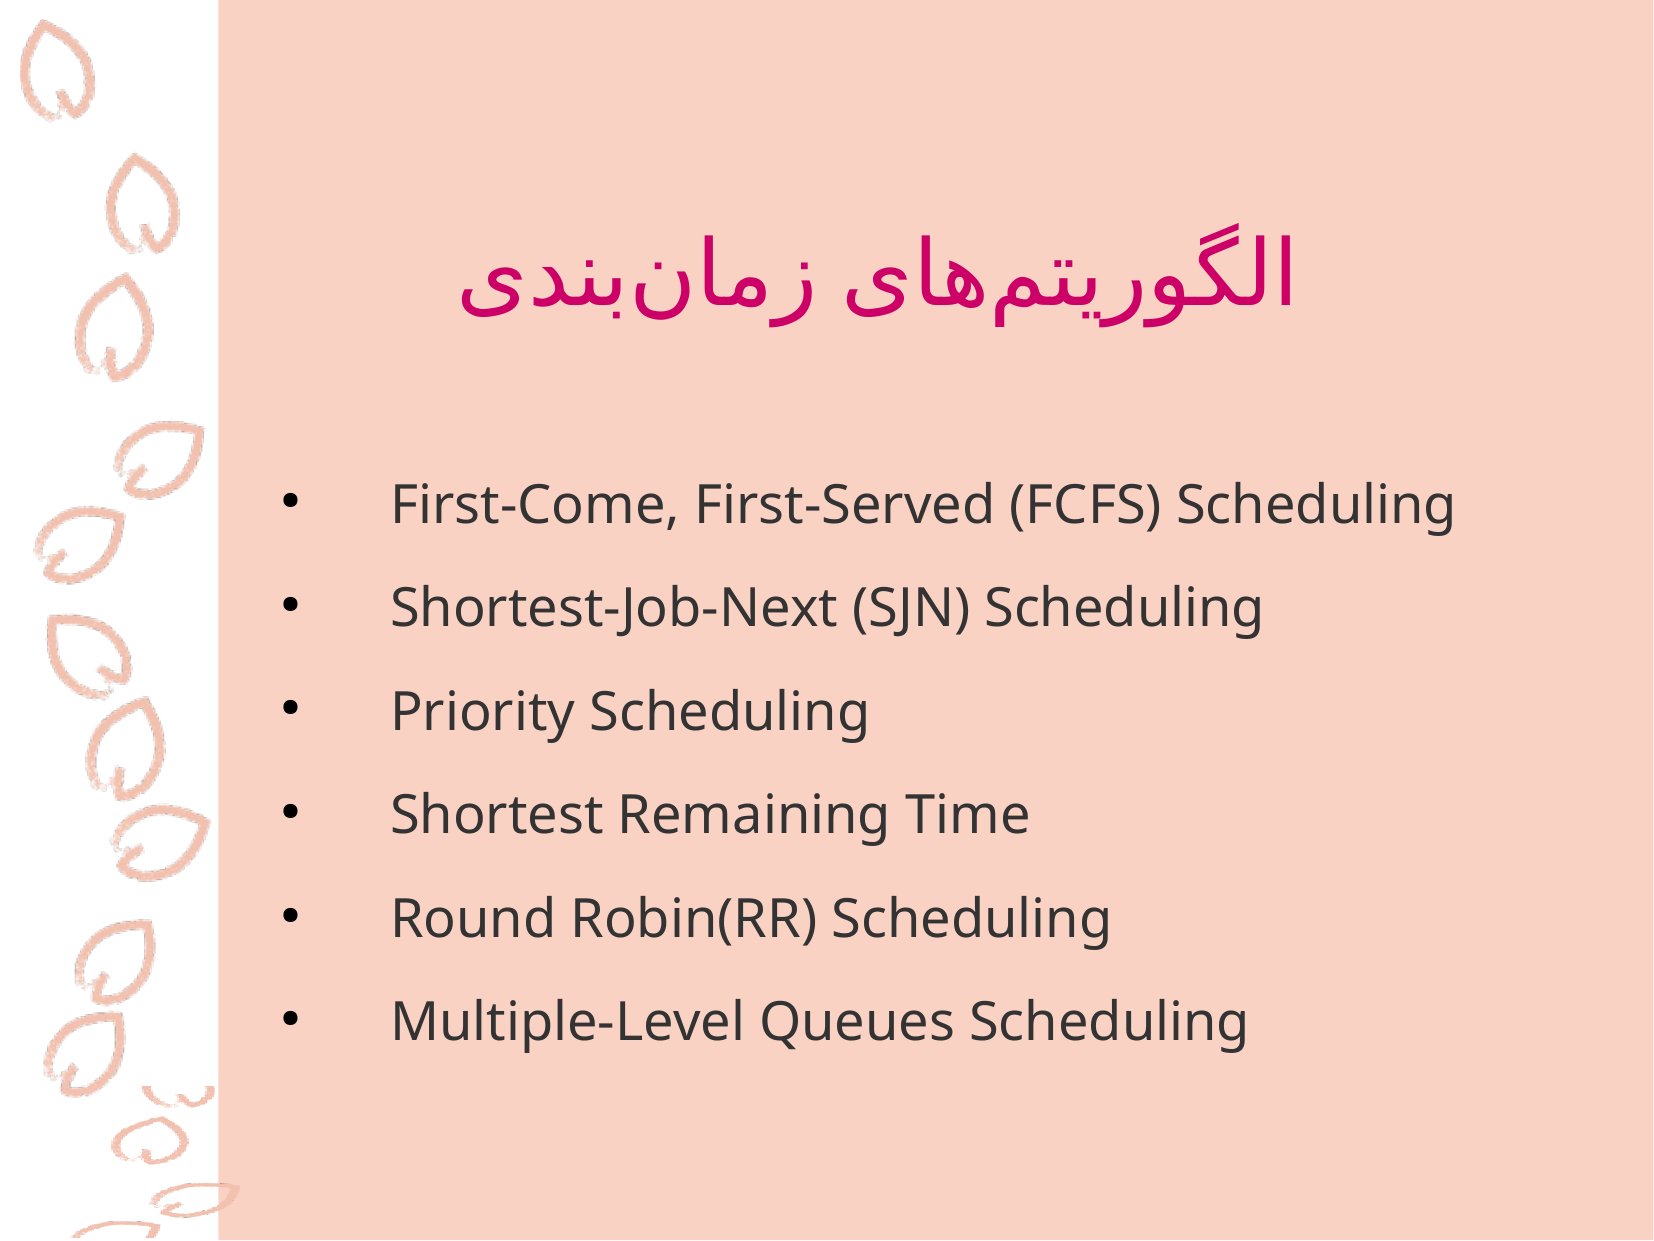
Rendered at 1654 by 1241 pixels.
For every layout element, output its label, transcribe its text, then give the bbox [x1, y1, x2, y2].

picture [20, 19, 247, 1238]
list First-Come, First-Served (FCFS) Scheduling Shortest-Job-Next (SJN) Scheduling Priority Scheduling Shortest Remaining Time Round Robin(RR) Scheduling Multiple-Level Queues Scheduling [263, 465, 1557, 1119]
title الگوریتم‌های زمان‌بندی [187, 179, 1570, 387]
